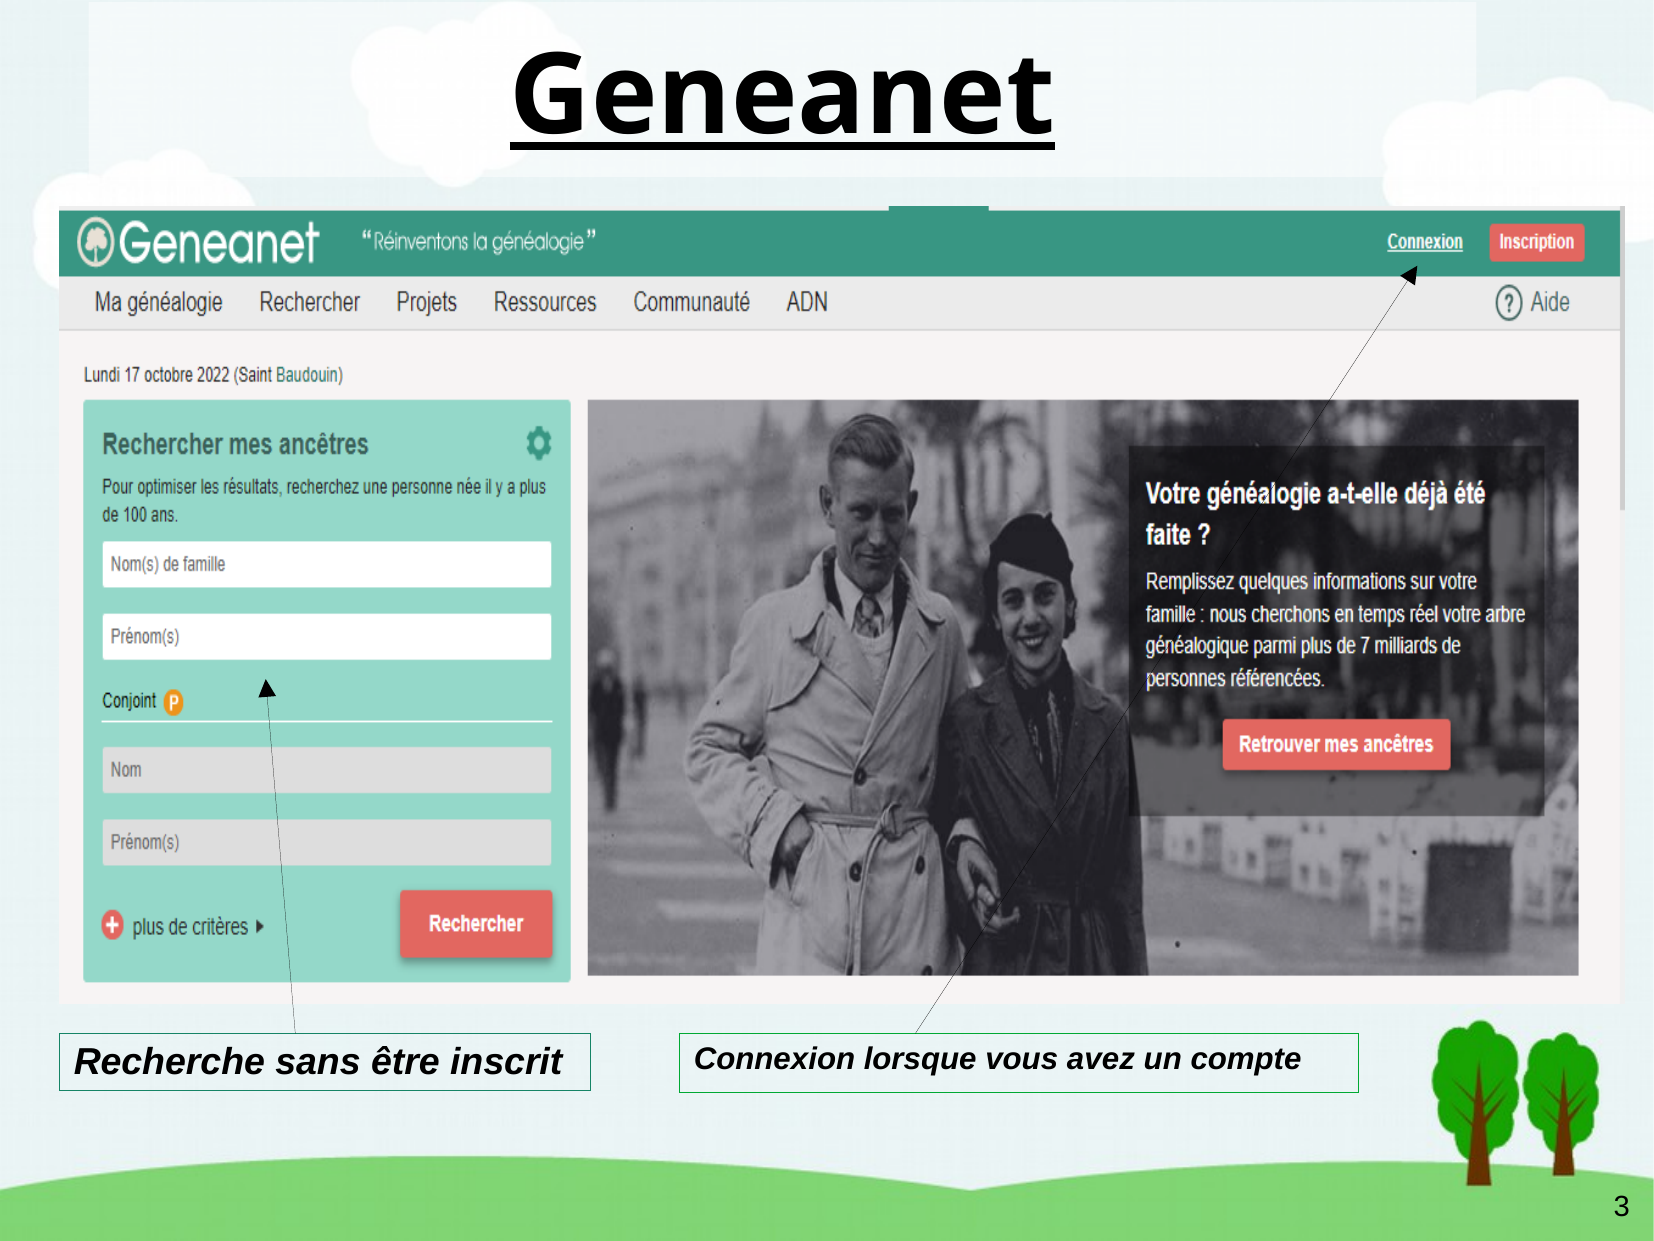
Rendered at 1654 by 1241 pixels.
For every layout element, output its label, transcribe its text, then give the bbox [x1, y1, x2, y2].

title Geneanet [88, 2, 1477, 178]
text_box Recherche sans être inscrit [59, 1033, 591, 1091]
text_box Connexion lorsque vous avez un compte [679, 1033, 1359, 1093]
picture [0, 0, 1654, 1241]
